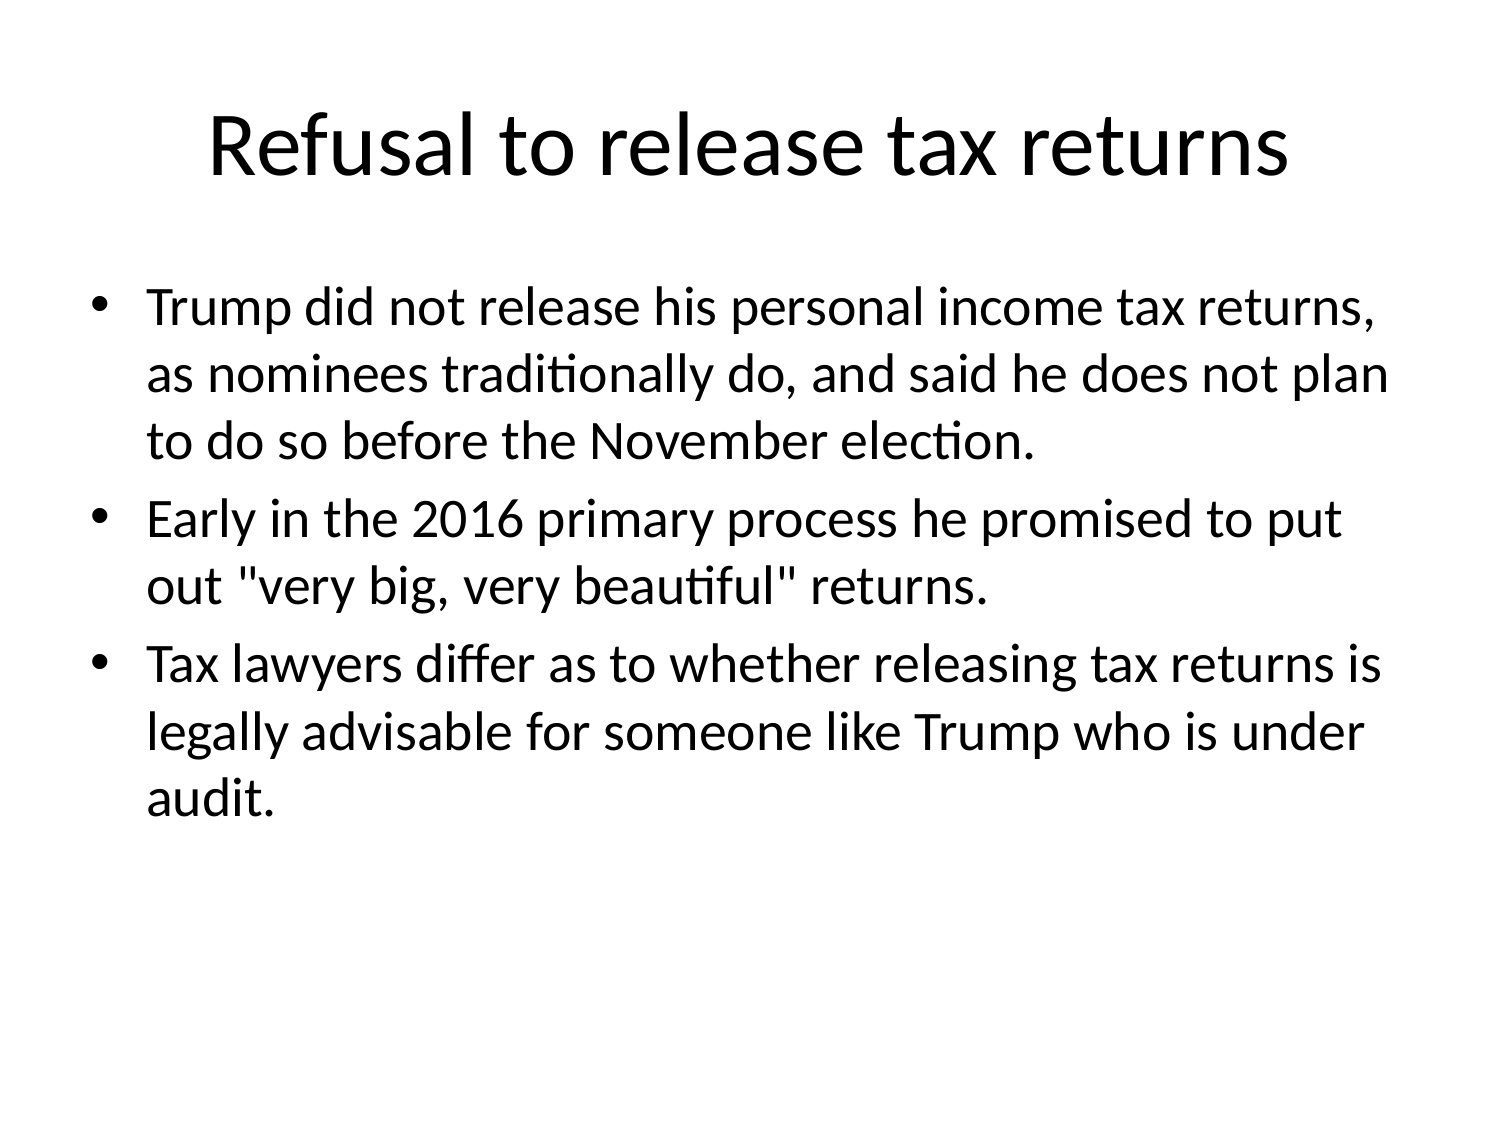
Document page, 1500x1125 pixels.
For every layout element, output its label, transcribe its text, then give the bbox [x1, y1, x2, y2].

list Trump did not release his personal income tax returns, as nominees traditionally do, and said he does not plan to do so before the November election. Early in the 2016 primary process he promised to put out "very big, very beautiful" returns. Tax lawyers differ as to whether releasing tax returns is legally advisable for someone like Trump who is under audit. [75, 262, 1425, 1005]
title Refusal to release tax returns [75, 45, 1425, 233]
